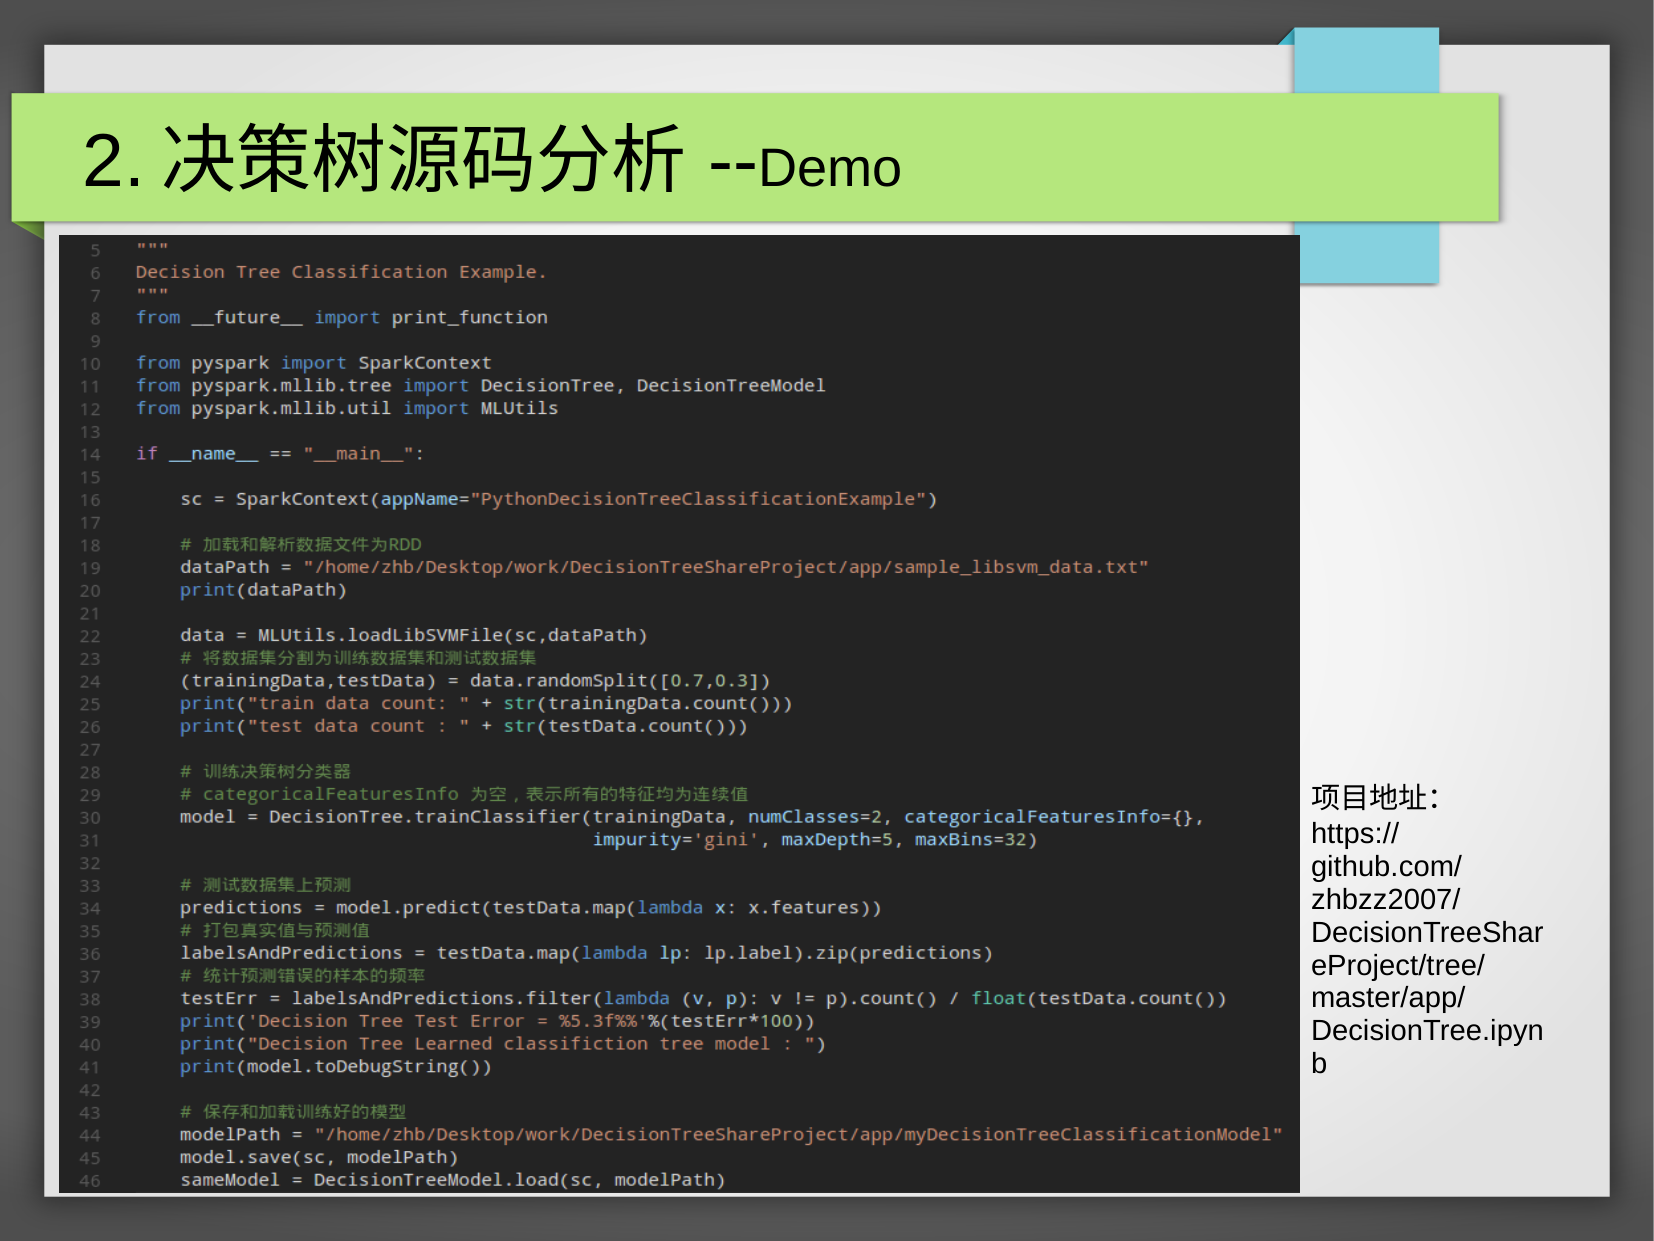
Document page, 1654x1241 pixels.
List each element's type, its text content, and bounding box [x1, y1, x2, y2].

subtitle 项目地址：https://github.com/zhbzz2007/DecisionTreeShareProject/tree/master/app/DecisionTree.ipynb [1311, 732, 1560, 1123]
title 2.决策树源码分析--Demo [82, 94, 1264, 213]
picture [0, 0, 1654, 1241]
